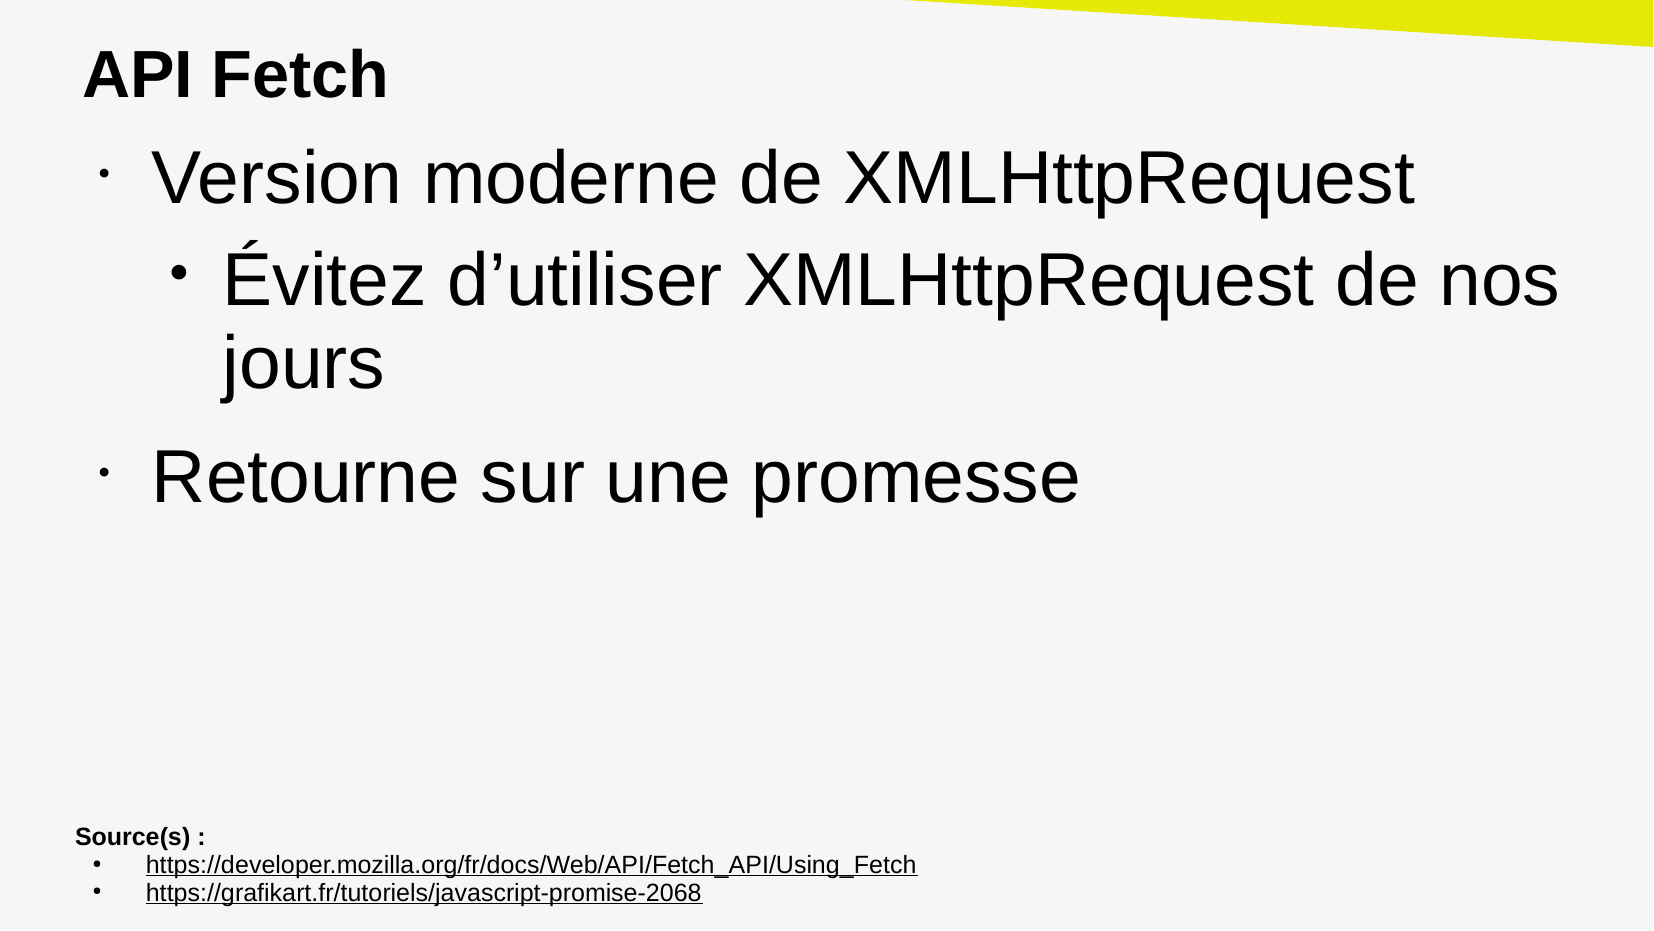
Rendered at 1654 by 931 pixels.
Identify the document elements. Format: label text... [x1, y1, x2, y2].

text_box Source(s) : https://developer.mozilla.org/fr/docs/Web/API/Fetch_API/Using_Fetch https://grafikart.fr/tutoriels/javascript-promise-2068 [60, 815, 1546, 929]
text_box [904, 0, 1654, 48]
title API Fetch [82, 37, 1571, 114]
list Version moderne de XMLHttpRequest Évitez d’utiliser XMLHttpRequest de nos jours Retourne sur une promesse [80, 135, 1620, 798]
